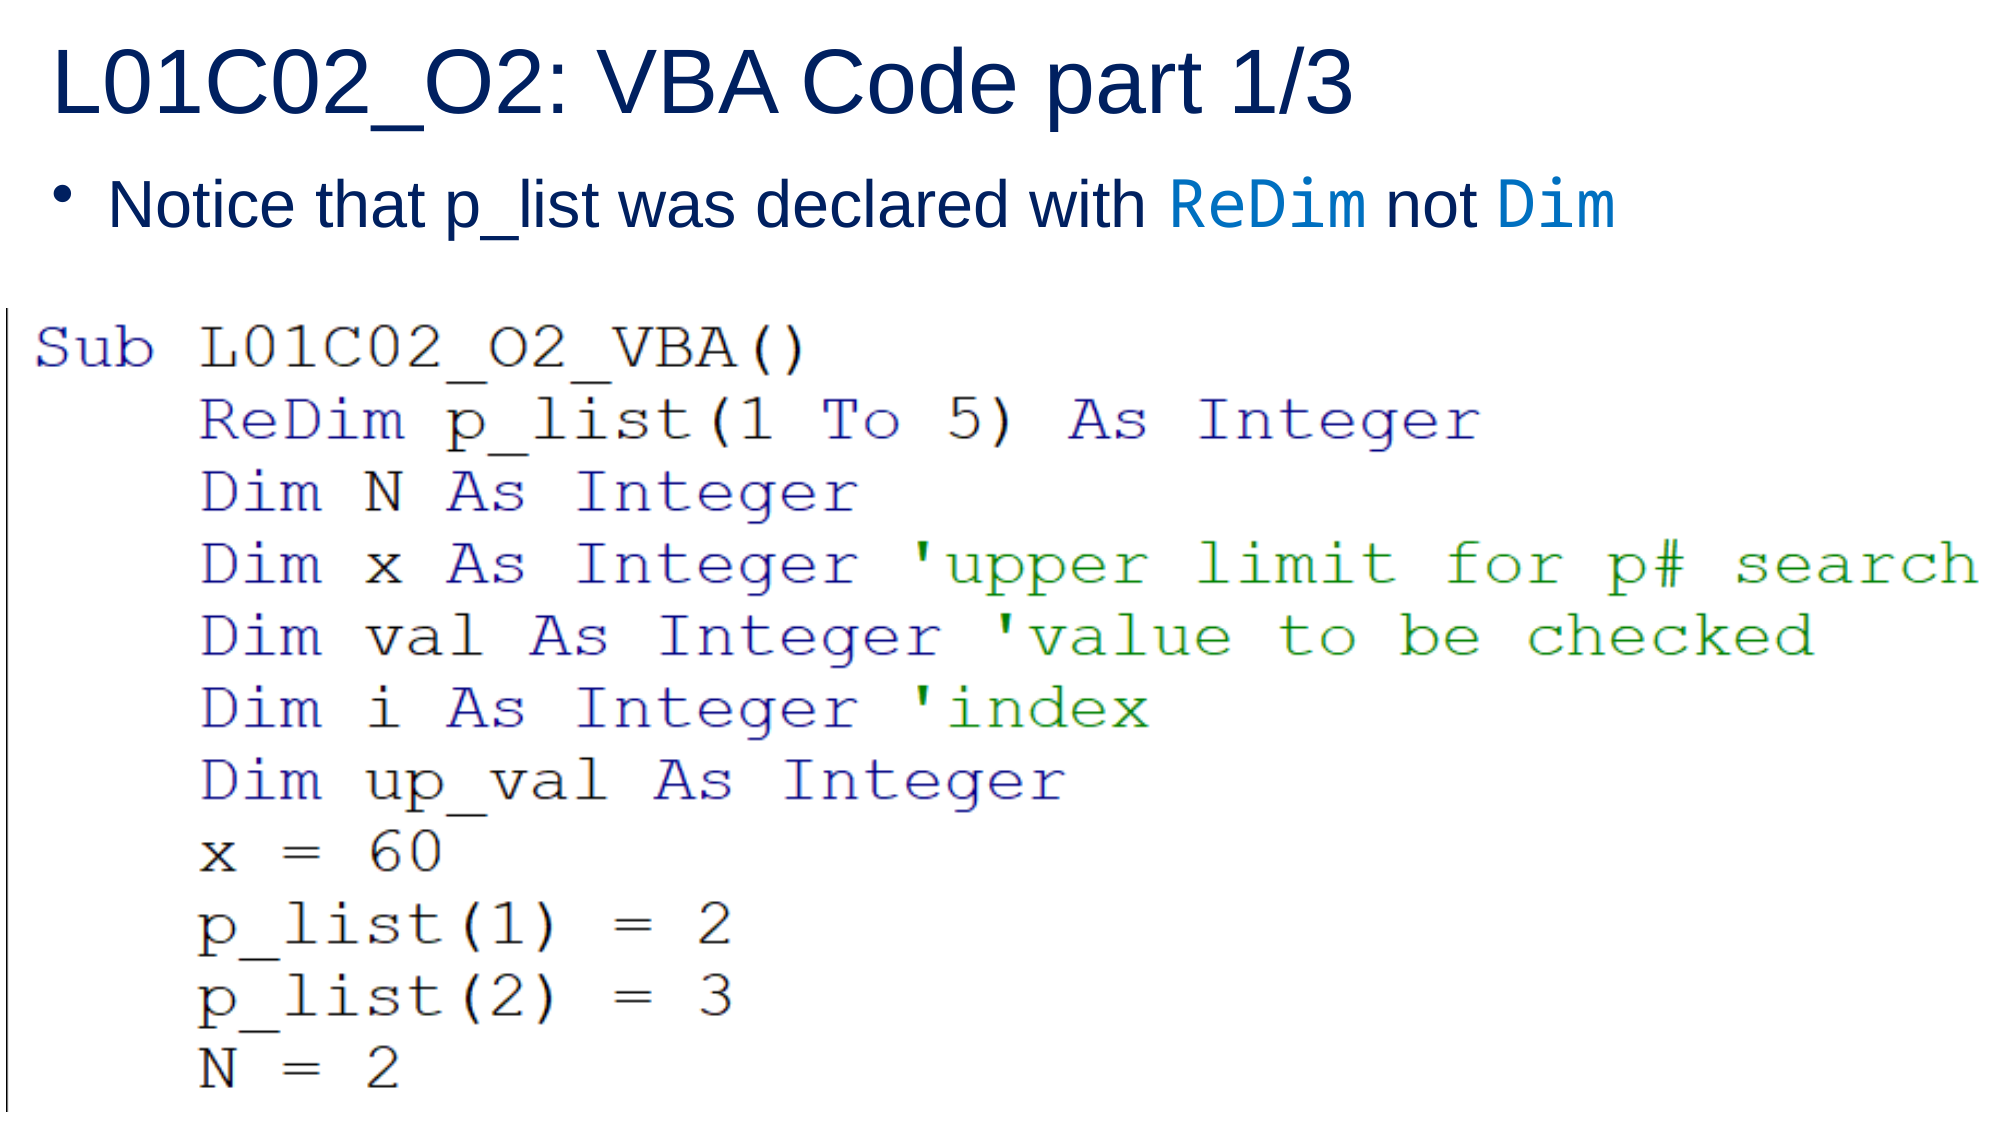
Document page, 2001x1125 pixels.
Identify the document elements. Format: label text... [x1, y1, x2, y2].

list Notice that p_list was declared with ReDim not Dim [36, 153, 1970, 280]
picture [6, 308, 1992, 1112]
title L01C02_O2: VBA Code part 1/3 [36, 28, 1968, 126]
